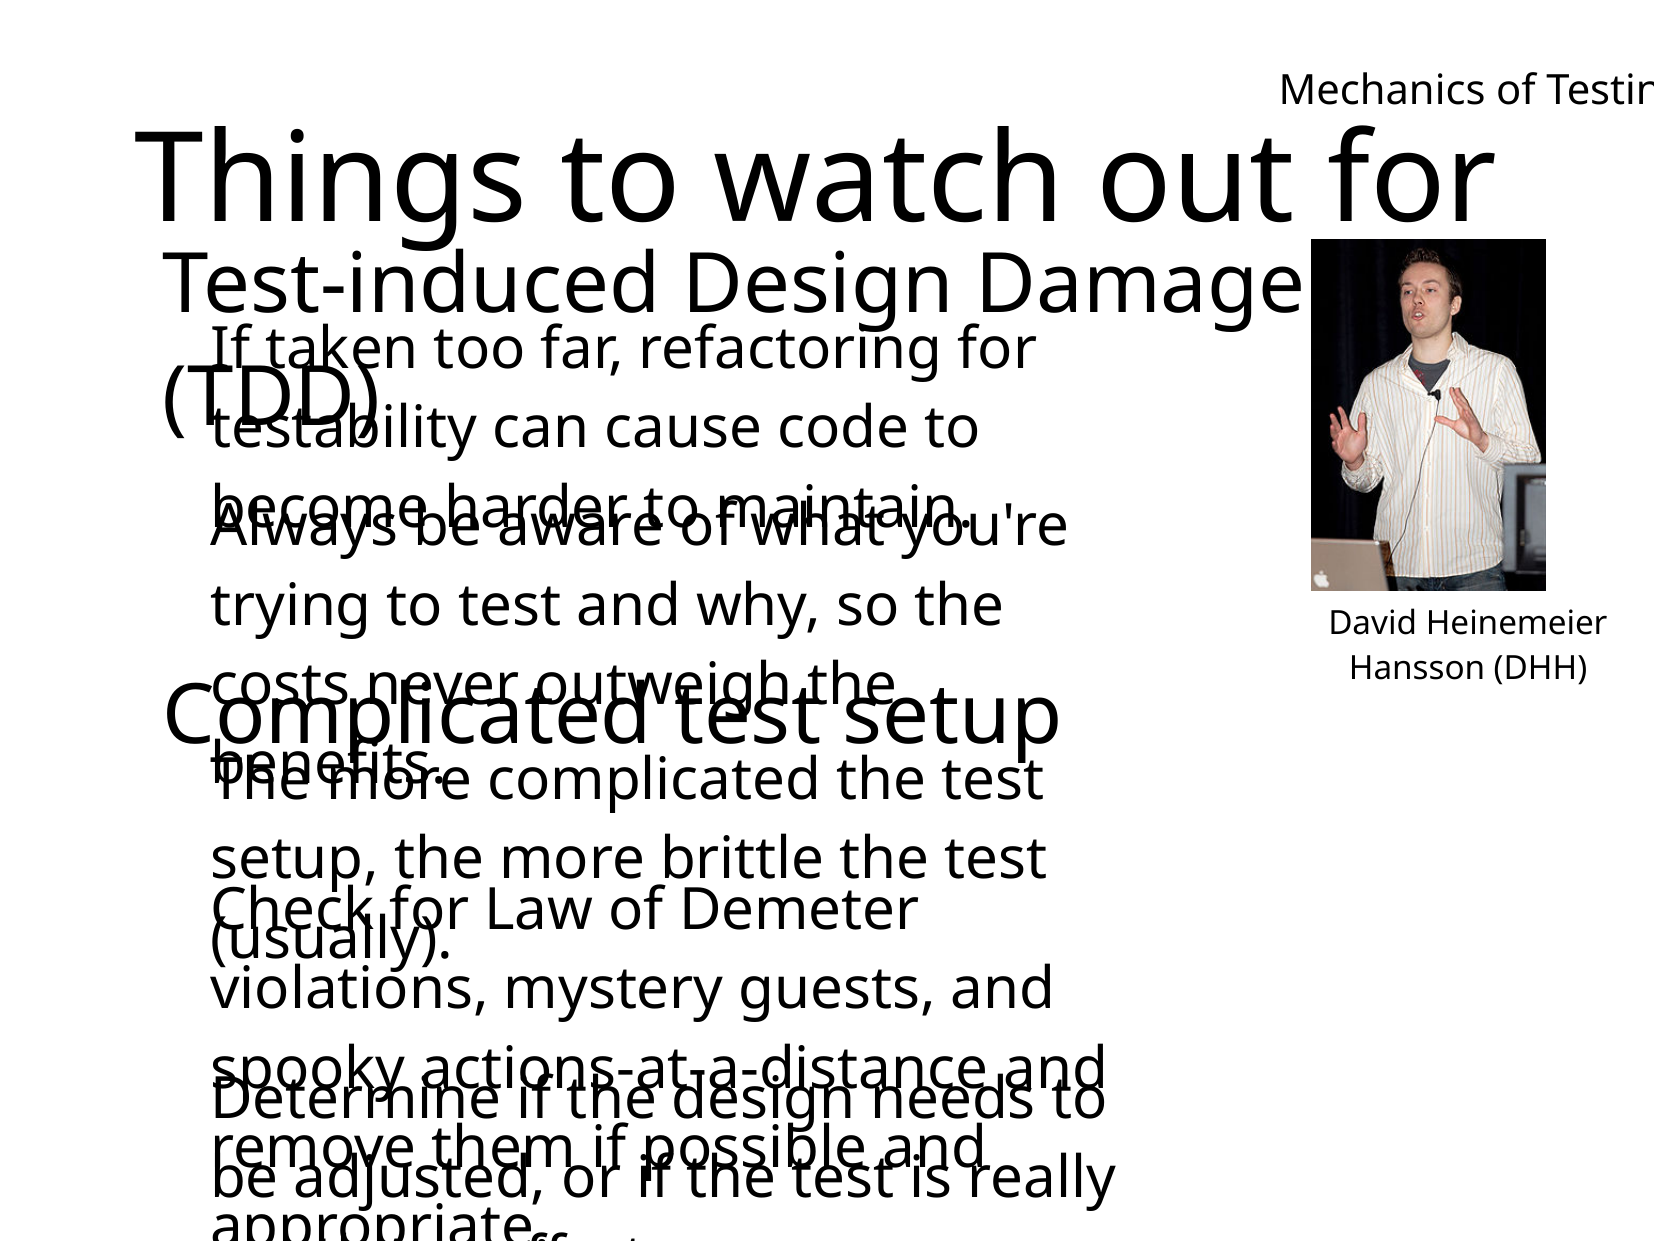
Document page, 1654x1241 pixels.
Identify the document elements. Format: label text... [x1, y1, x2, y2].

text_box If taken too far, refactoring for testability can cause code to become harder to maintain. [195, 308, 1111, 475]
text_box Mechanics of Testing [1263, 51, 1603, 106]
picture [1311, 239, 1546, 591]
text_box Test-induced Design Damage (TDD) [148, 215, 1411, 308]
text_box Things to watch out for [120, 80, 1508, 211]
text_box Always be aware of what you're trying to test and why, so the costs never outweigh the benefits. [195, 476, 1111, 652]
text_box Determine if the design needs to be adjusted, or if the test is really worth the effort. [195, 1049, 1186, 1171]
text_box David Heinemeier Hansson (DHH) [1313, 591, 1543, 668]
text_box Check for Law of Demeter violations, mystery guests, and spooky actions-at-a-distance and remove them if possible and appropriate. [195, 860, 1216, 1089]
text_box Complicated test setup [148, 647, 1411, 739]
text_box The more complicated the test setup, the more brittle the test (usually). [195, 739, 1186, 856]
